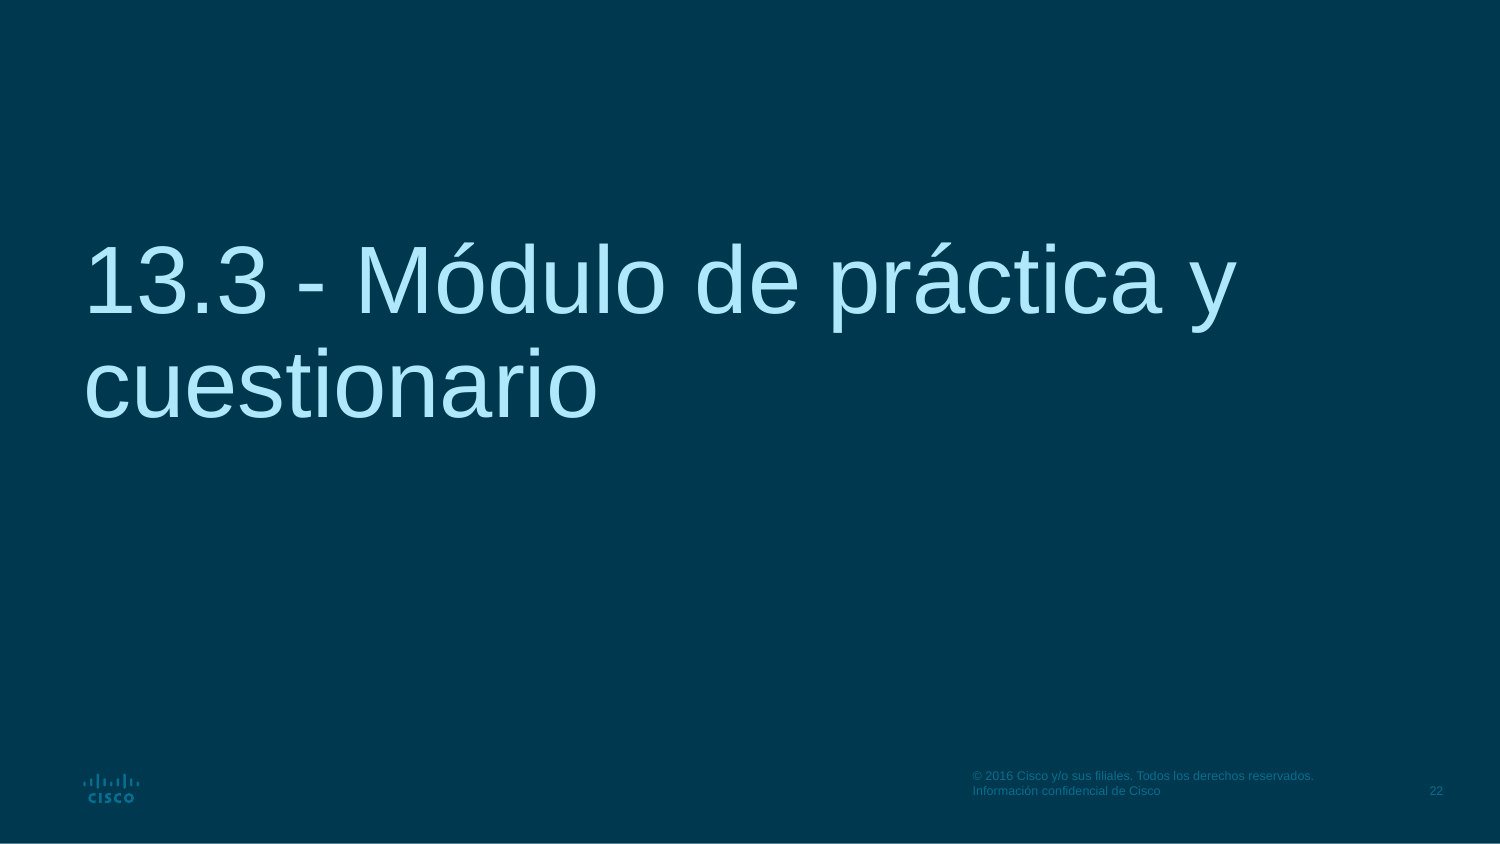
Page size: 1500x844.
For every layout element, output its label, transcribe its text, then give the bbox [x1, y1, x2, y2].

title 13.3 - Módulo de práctica y cuestionario [68, 286, 1427, 446]
